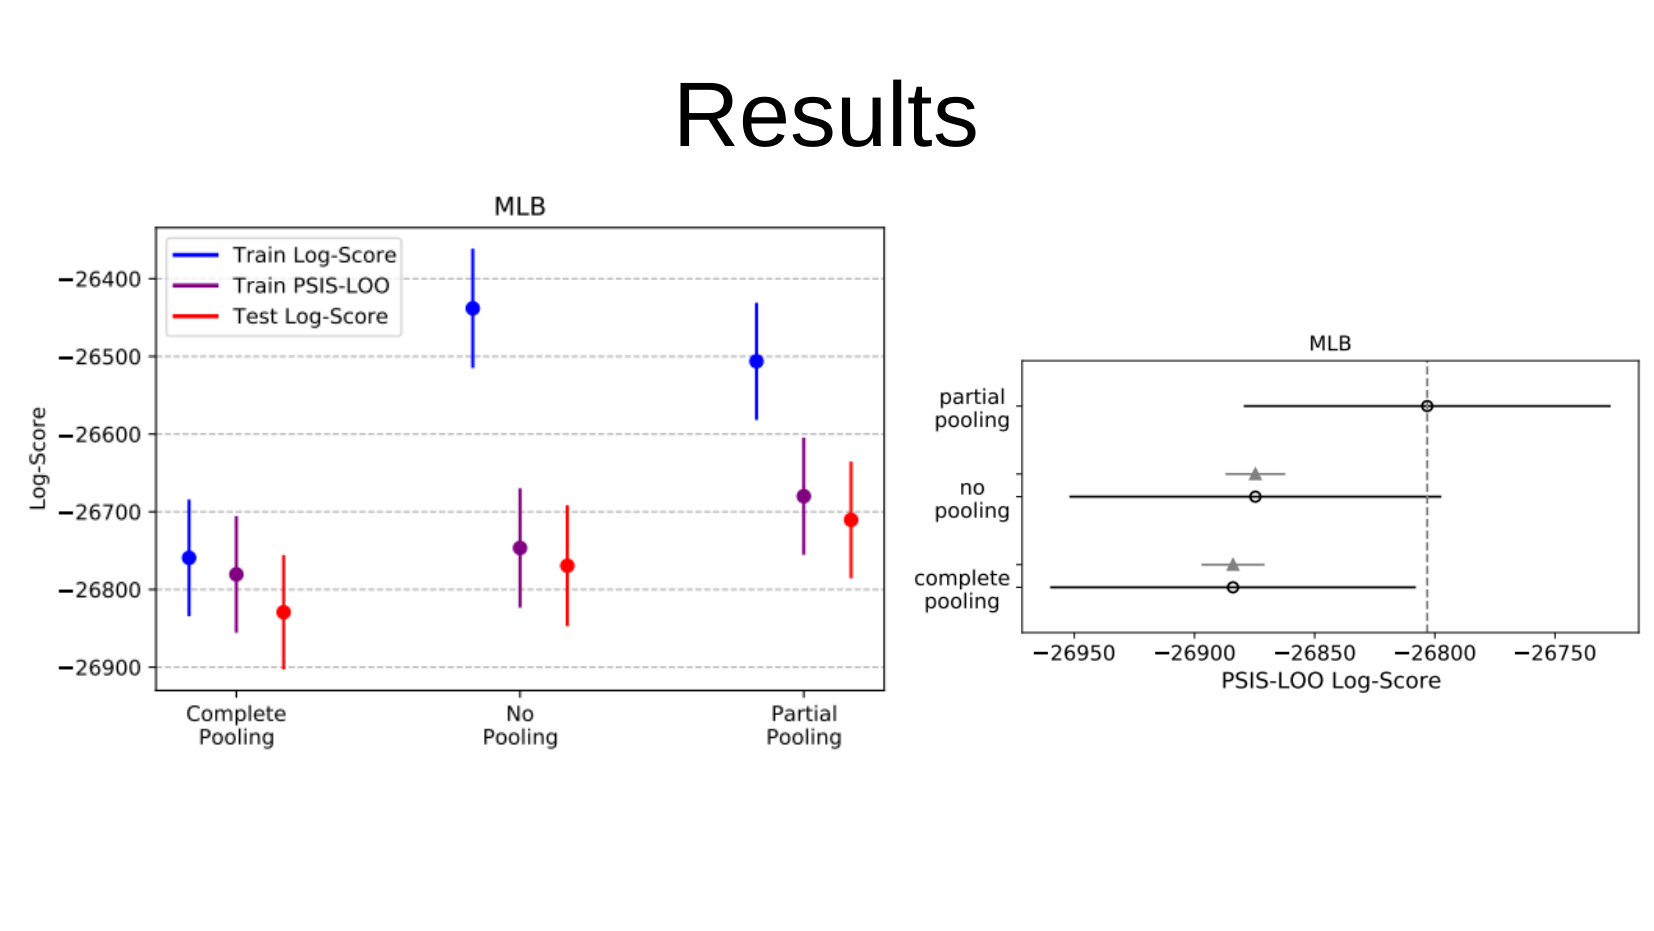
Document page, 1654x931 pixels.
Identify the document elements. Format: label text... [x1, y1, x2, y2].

picture [6, 172, 907, 773]
title Results [82, 37, 1571, 193]
picture [909, 330, 1644, 698]
